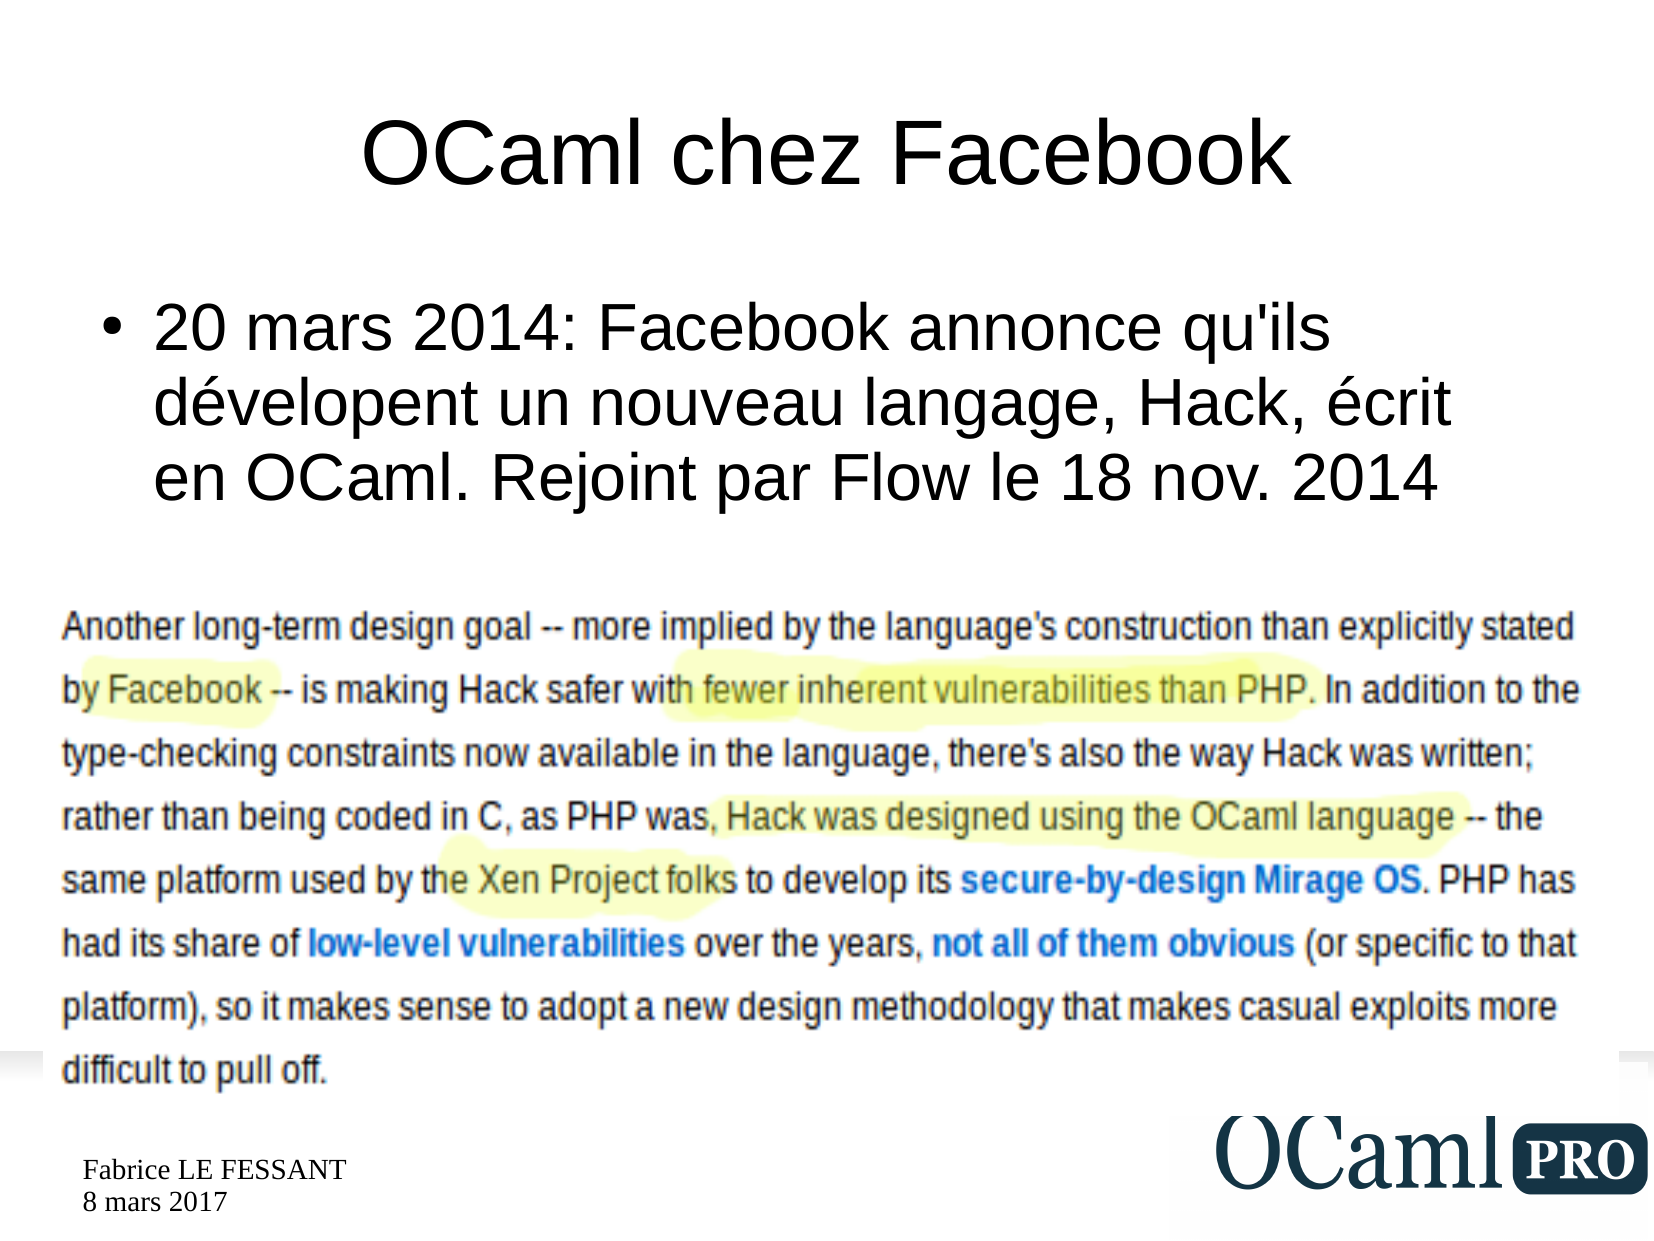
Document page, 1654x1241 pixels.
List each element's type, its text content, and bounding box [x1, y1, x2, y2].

picture [43, 590, 1648, 1240]
title OCaml chez Facebook [82, 49, 1571, 257]
list 20 mars 2014: Facebook annonce qu'ils dévelopent un nouveau langage, Hack, écrit en OCaml. Rejoint par Flow le 18 nov. 2014 [82, 290, 1538, 590]
